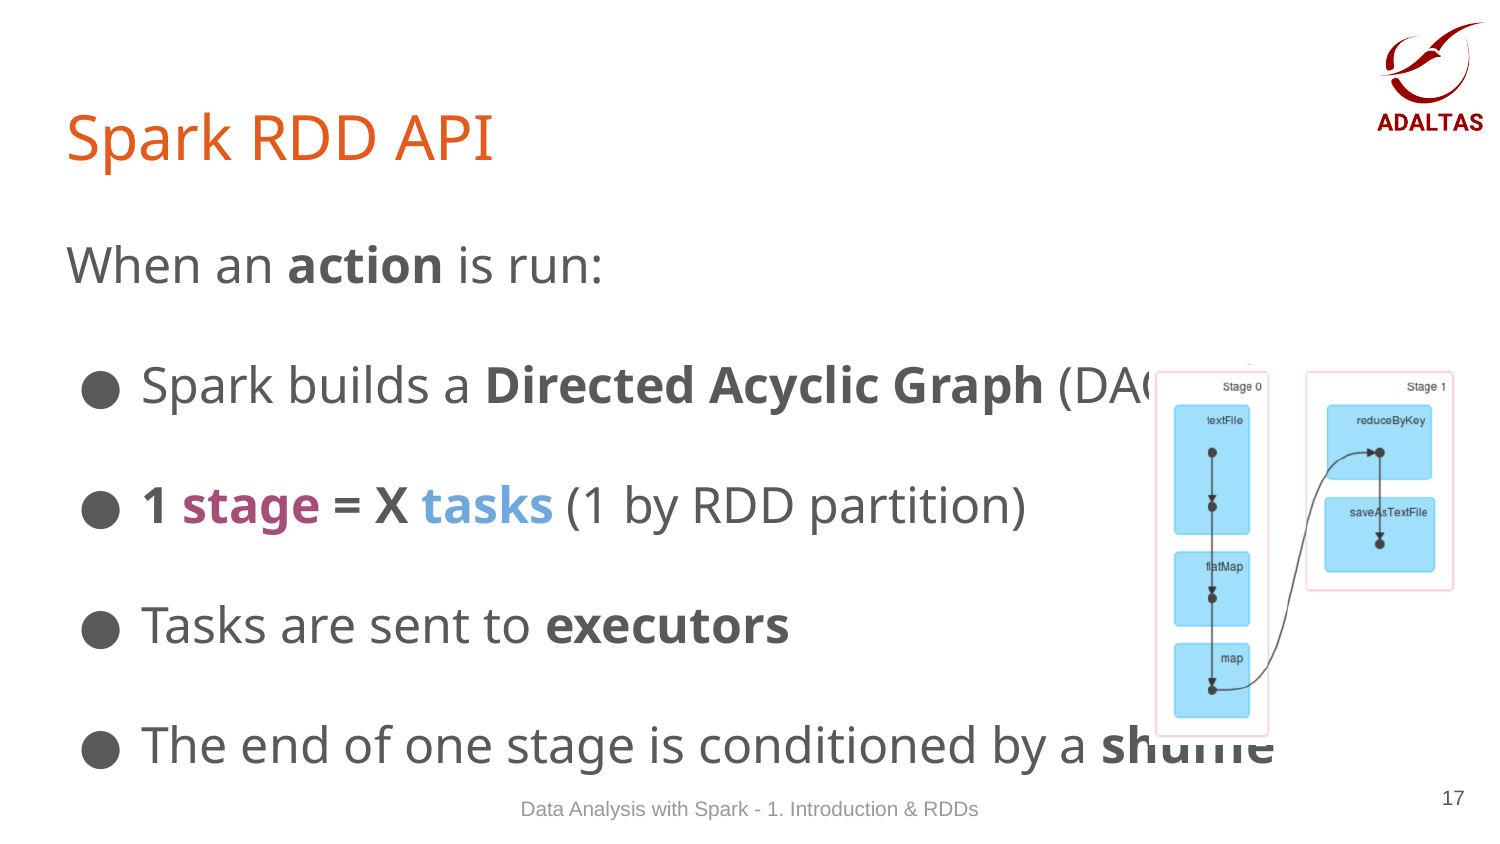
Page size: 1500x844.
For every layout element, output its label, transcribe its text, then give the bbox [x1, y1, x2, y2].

text_box Data Analysis with Spark - 1. Introduction & RDDs [480, 781, 1020, 830]
slide_number <number> [1389, 764, 1480, 830]
title Spark RDD API [51, 71, 1184, 166]
list When an action is run: Spark builds a Directed Acyclic Graph (DAG) of stages 1 stage = X tasks (1 by RDD partition) Tasks are sent to executors The end of one stage is conditioned by a shuffle [51, 189, 1449, 750]
picture [1149, 365, 1465, 745]
